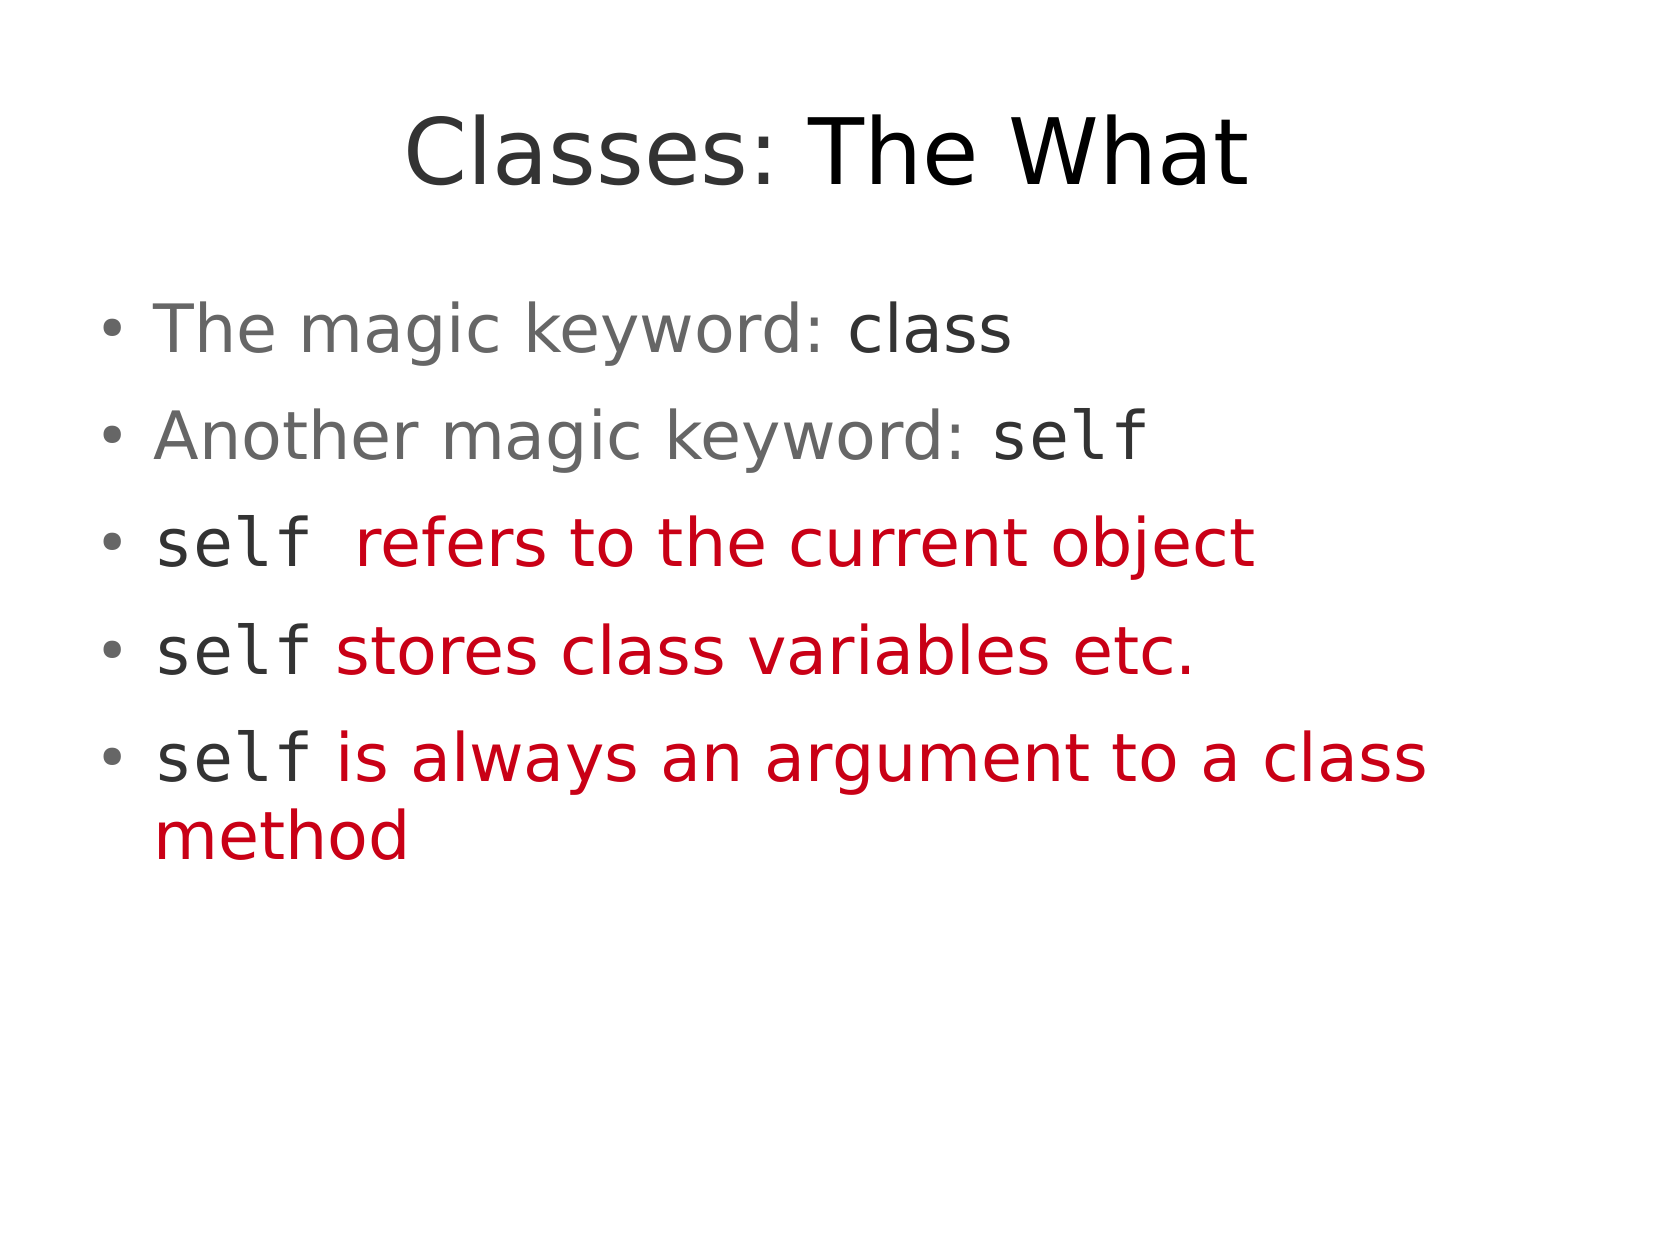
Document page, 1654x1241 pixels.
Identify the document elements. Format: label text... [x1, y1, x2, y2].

list The magic keyword: class Another magic keyword: self self refers to the current object self stores class variables etc. self is always an argument to a class method [82, 290, 1571, 1109]
title Classes: The What [82, 56, 1571, 250]
